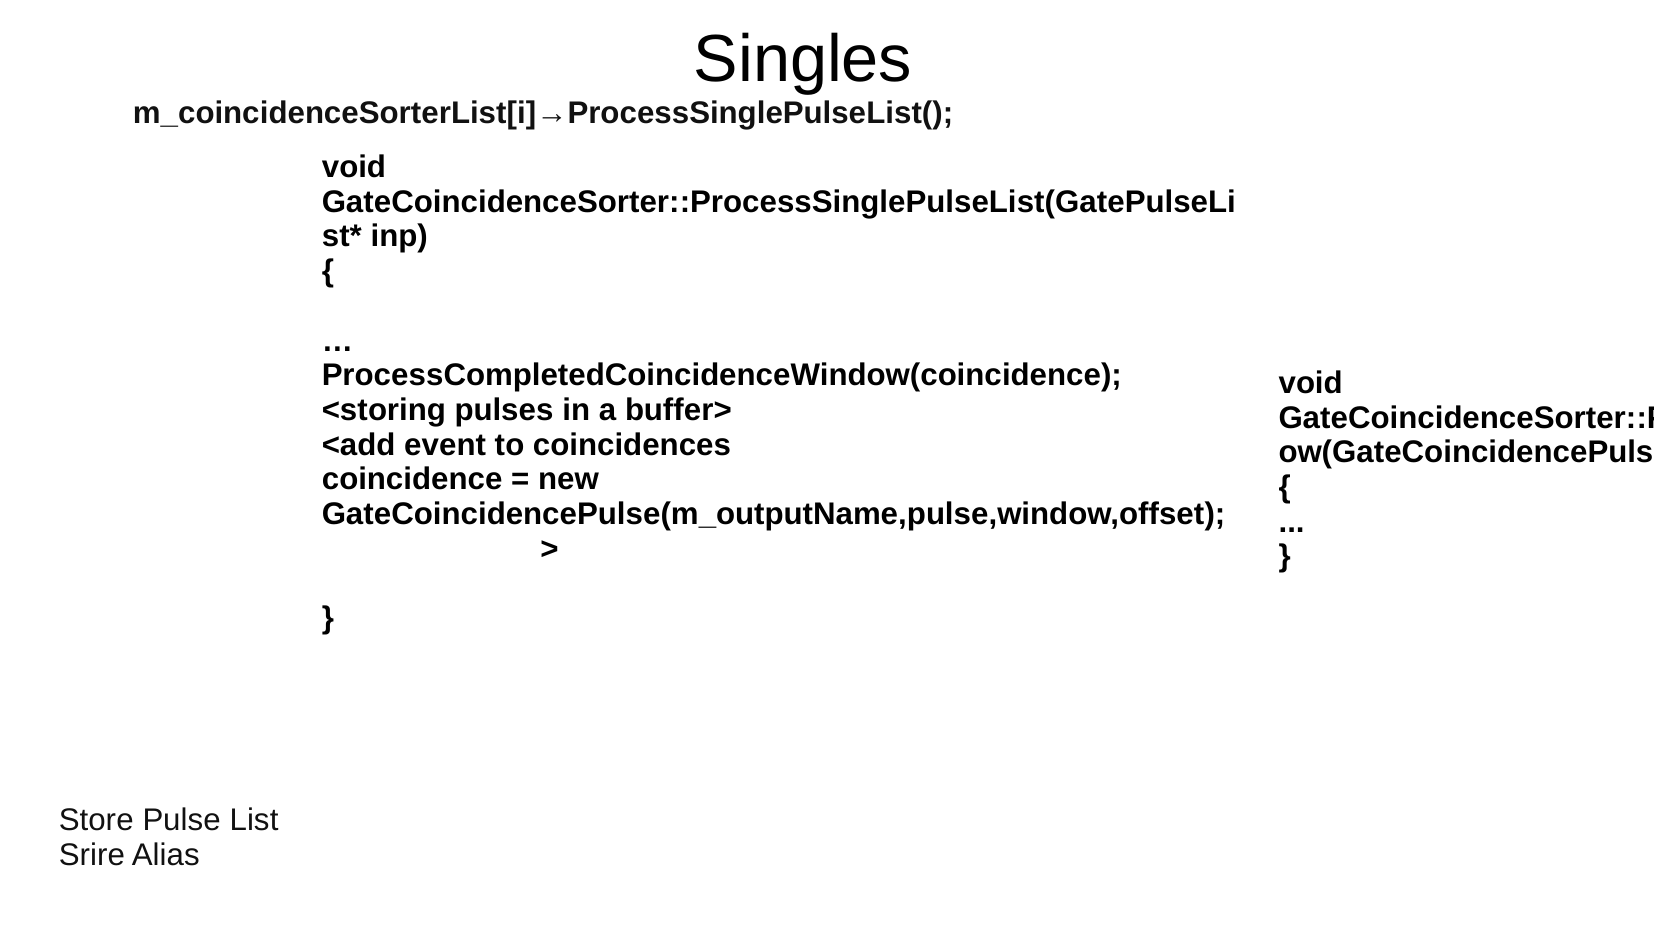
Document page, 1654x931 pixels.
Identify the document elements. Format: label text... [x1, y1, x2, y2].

text_box void GateCoincidenceSorter::ProcessCompletedCoincidenceWindow(GateCoincidencePulse *coincidence) { ... } [1263, 357, 1654, 686]
text_box void GateCoincidenceSorter::ProcessSinglePulseList(GatePulseList* inp) { … ProcessCompletedCoincidenceWindow(coincidence); <storing pulses in a buffer> <add event to coincidences coincidence = new GateCoincidencePulse(m_outputName,pulse,window,offset); > } [307, 141, 1264, 643]
list m_coincidenceSorterList[i]→ProcessSinglePulseList(); Store Pulse List Srire Alias [59, 95, 1548, 886]
title Singles [59, 20, 1548, 95]
